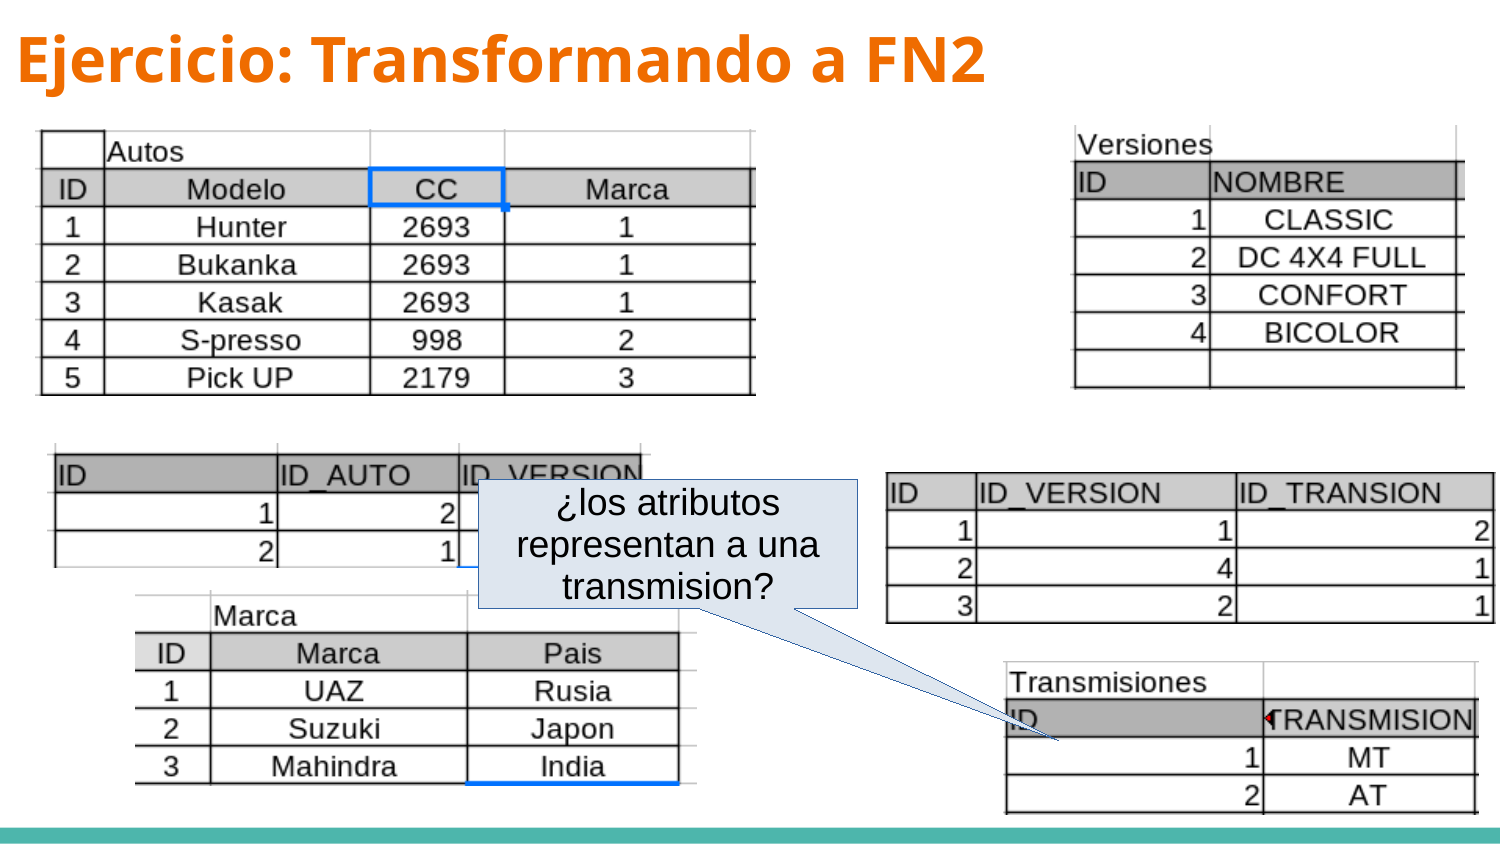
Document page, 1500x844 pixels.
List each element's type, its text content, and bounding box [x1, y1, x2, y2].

picture [35, 129, 756, 396]
picture [47, 443, 651, 568]
picture [1070, 125, 1465, 390]
picture [885, 472, 1496, 624]
picture [1003, 661, 1479, 815]
picture [135, 590, 697, 786]
title Ejercicio: Transformando a FN2 [0, 0, 1398, 116]
text_box ¿los atributos representan a una transmision? [478, 479, 1059, 741]
